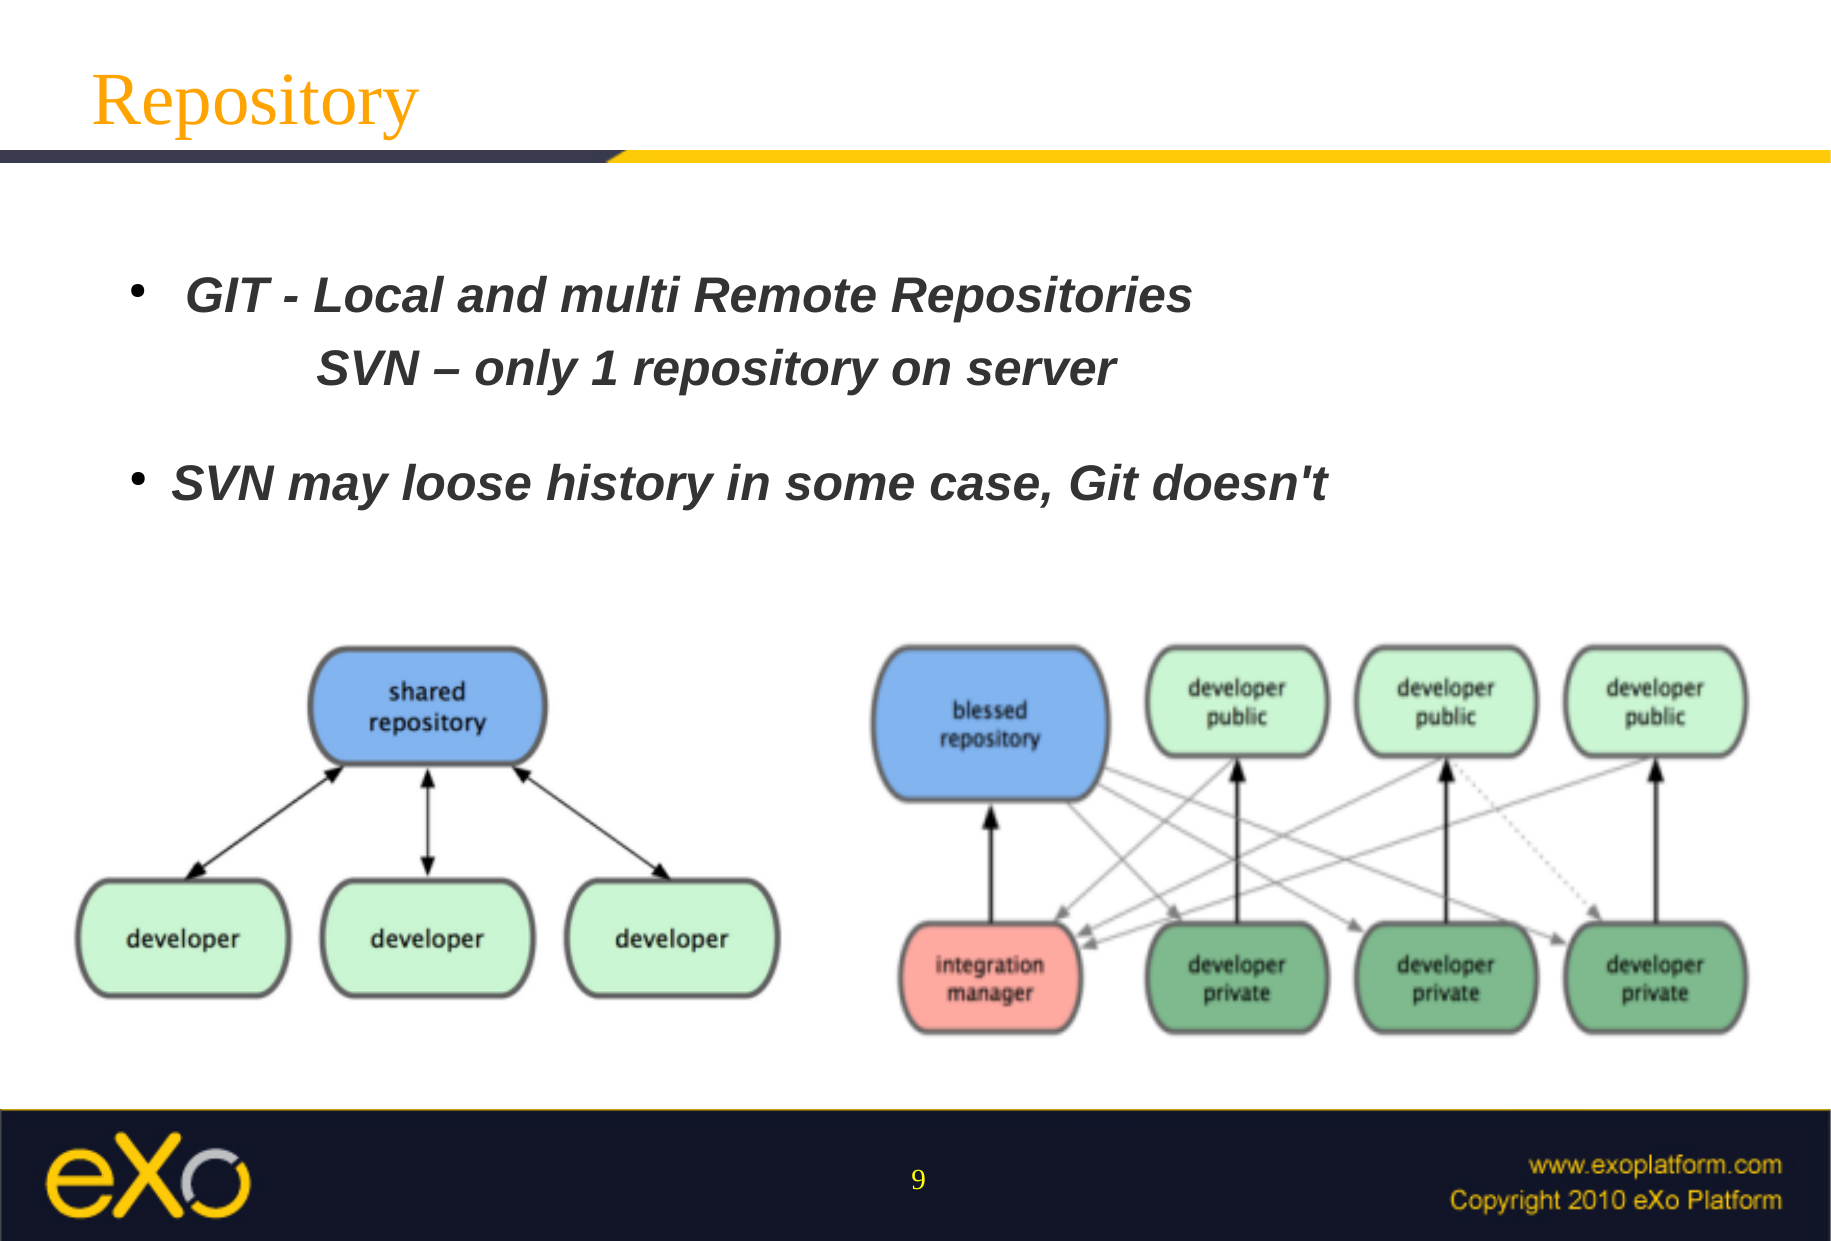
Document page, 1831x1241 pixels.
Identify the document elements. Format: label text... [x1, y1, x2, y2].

picture [0, 1109, 1831, 1241]
list GIT - Local and multi Remote Repositories SVN – only 1 repository on server [128, 262, 1801, 488]
picture [0, 150, 1831, 163]
text_box Repository [91, 49, 1740, 151]
picture [37, 637, 792, 1013]
list SVN may loose history in some case, Git doesn't [128, 450, 1726, 638]
picture [862, 637, 1763, 1050]
